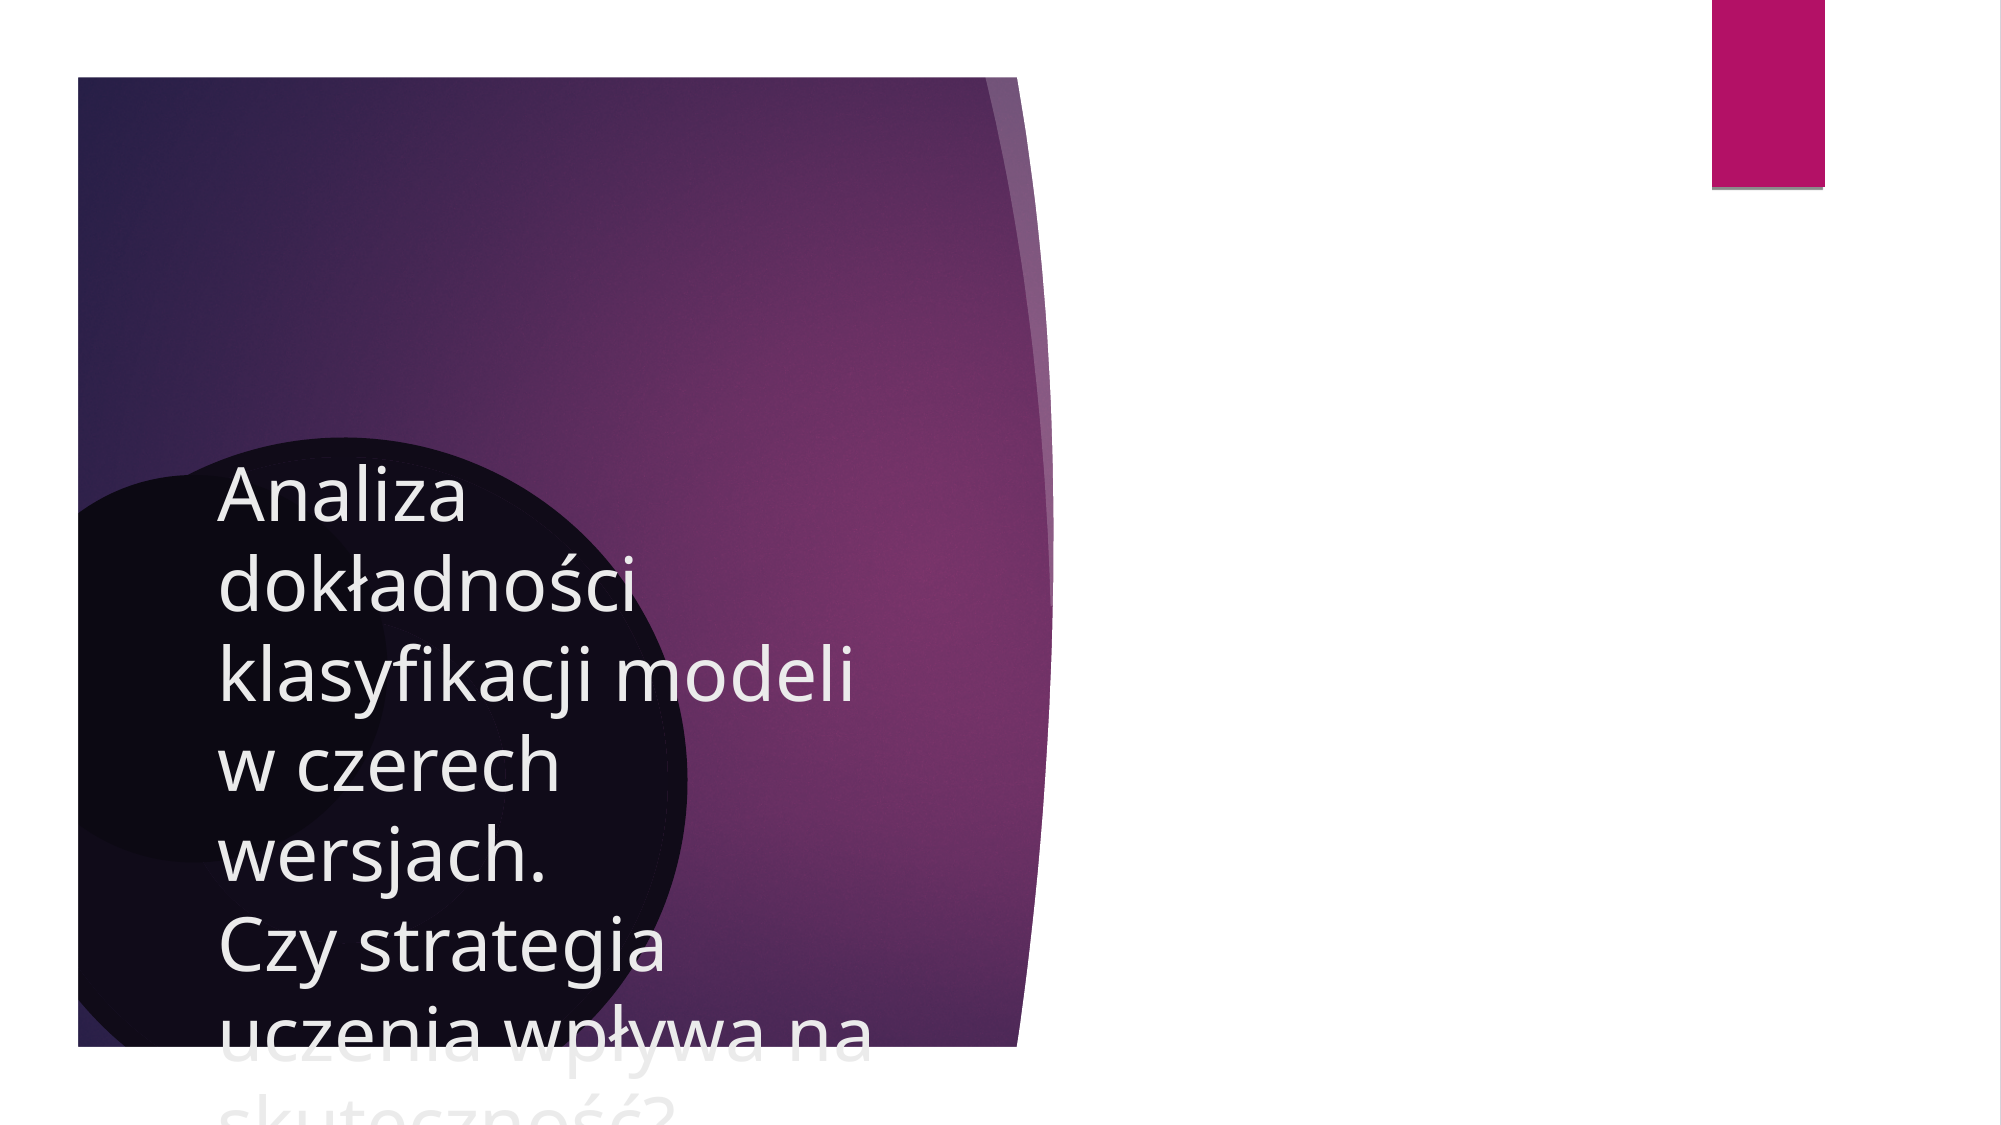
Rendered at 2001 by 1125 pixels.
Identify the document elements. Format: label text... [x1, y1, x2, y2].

title Analiza dokładności klasyfikacji modeli w czerech wersjach. Czy strategia uczenia wpływa na skuteczność? [202, 204, 917, 921]
